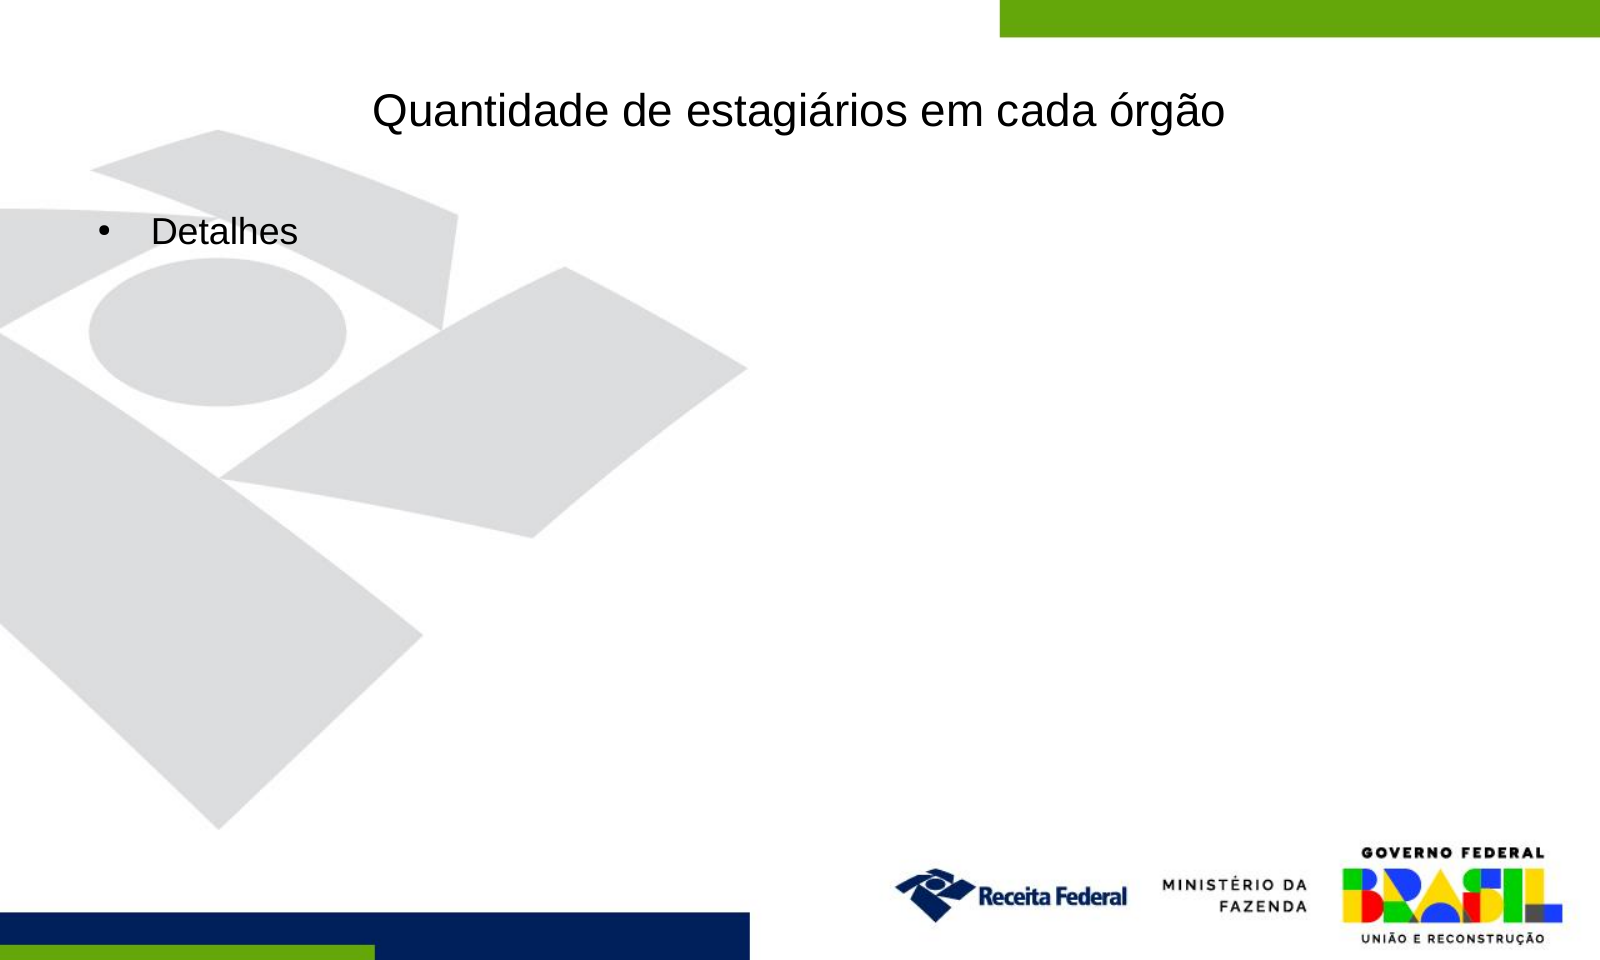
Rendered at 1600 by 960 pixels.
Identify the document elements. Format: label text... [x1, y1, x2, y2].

list Detalhes [79, 210, 1520, 734]
title Quantidade de estagiários em cada órgão [79, 35, 1520, 187]
picture [0, 0, 1600, 960]
